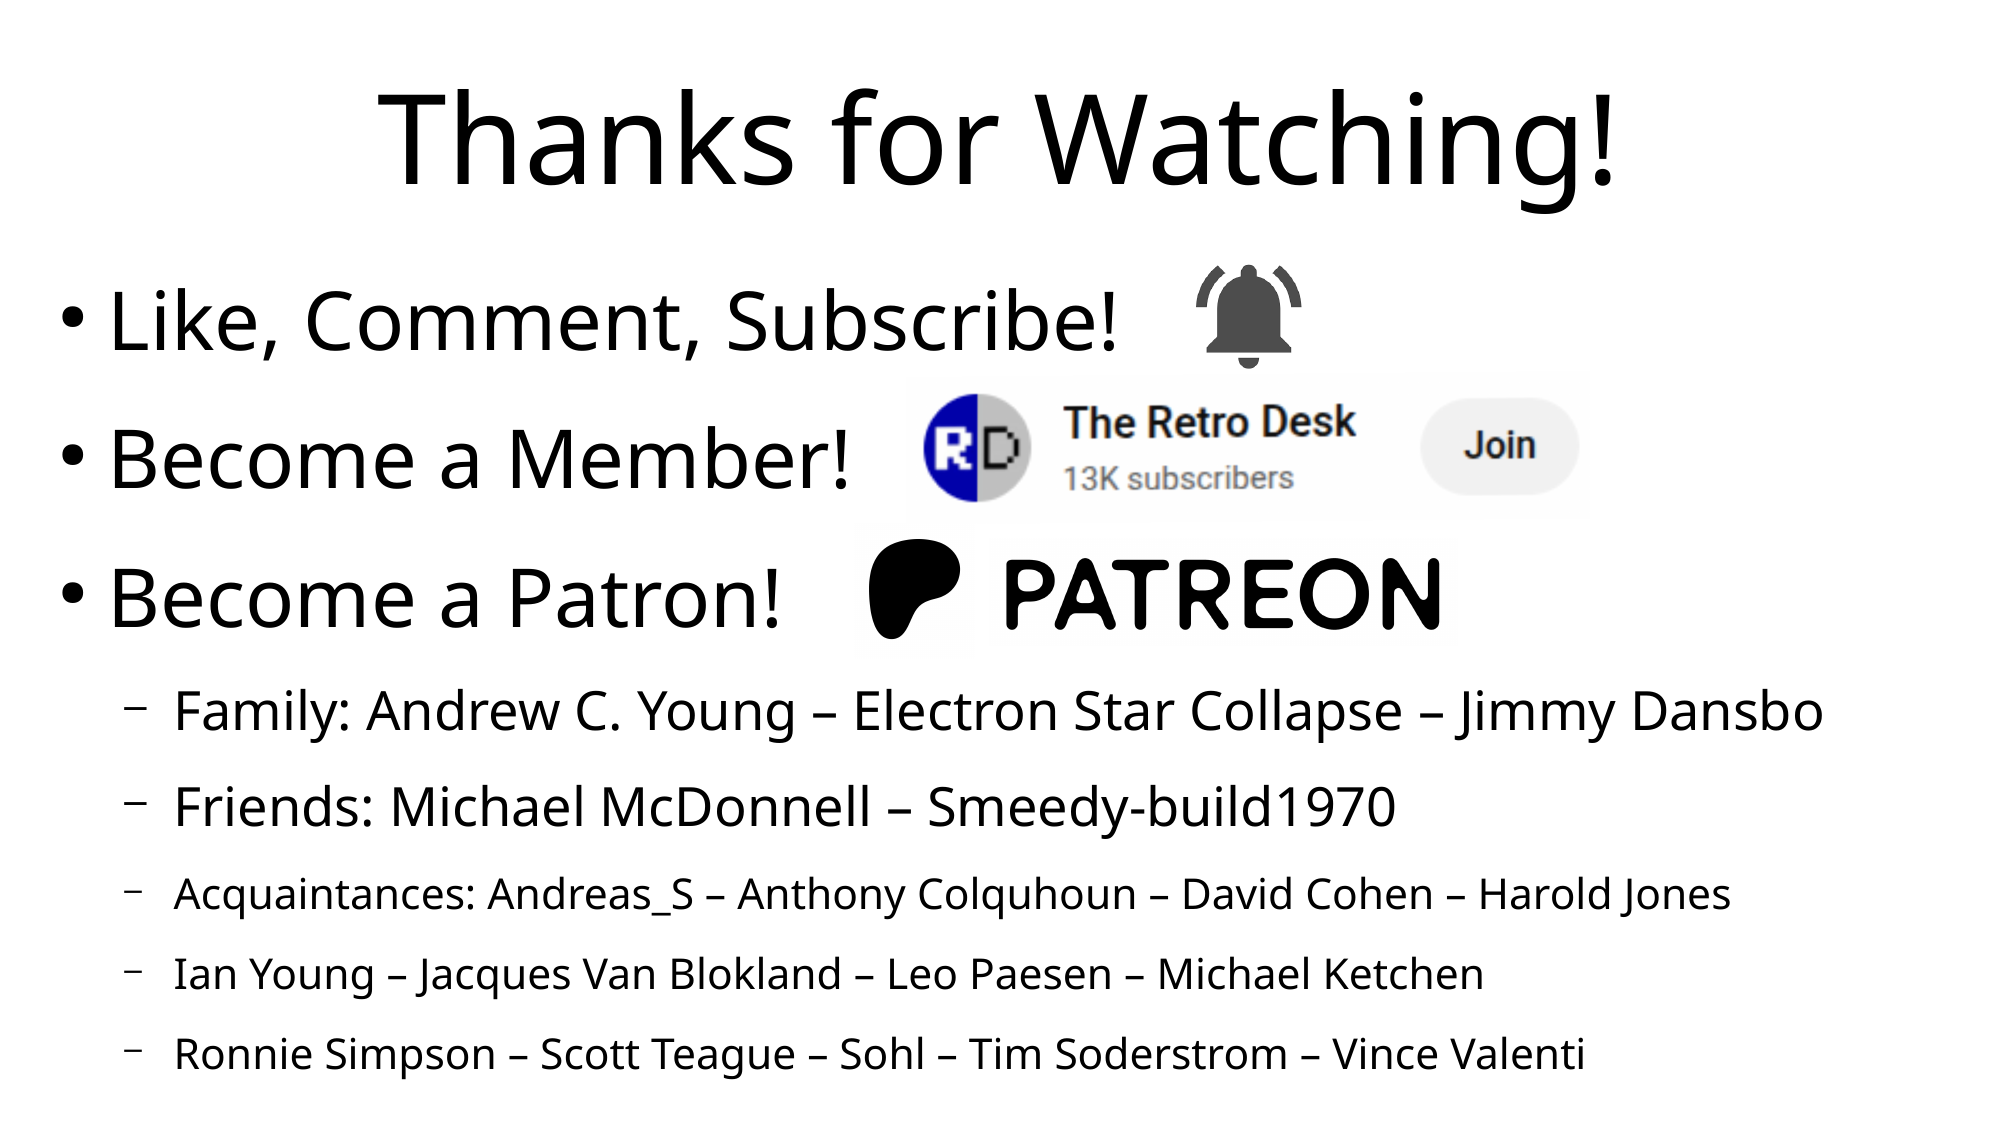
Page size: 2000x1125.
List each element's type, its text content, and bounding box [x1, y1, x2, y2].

title Thanks for Watching! [99, 44, 1900, 233]
list Like, Comment, Subscribe! Become a Member! Become a Patron! Family: Andrew C. Young – Electron Star Collapse – Jimmy Dansbo Friends: Michael McDonnell – Smeedy-build1970 Acquaintances: Andreas_S – Anthony Colquhoun – David Cohen – Harold Jones Ian Young – Jacques Van Blokland – Leo Paesen – Michael Ketchen Ronnie Simpson – Scott Teague – Sohl – Tim Soderstrom – Vince Valenti [41, 263, 1959, 1091]
picture [855, 251, 1590, 659]
picture [990, 538, 1458, 646]
